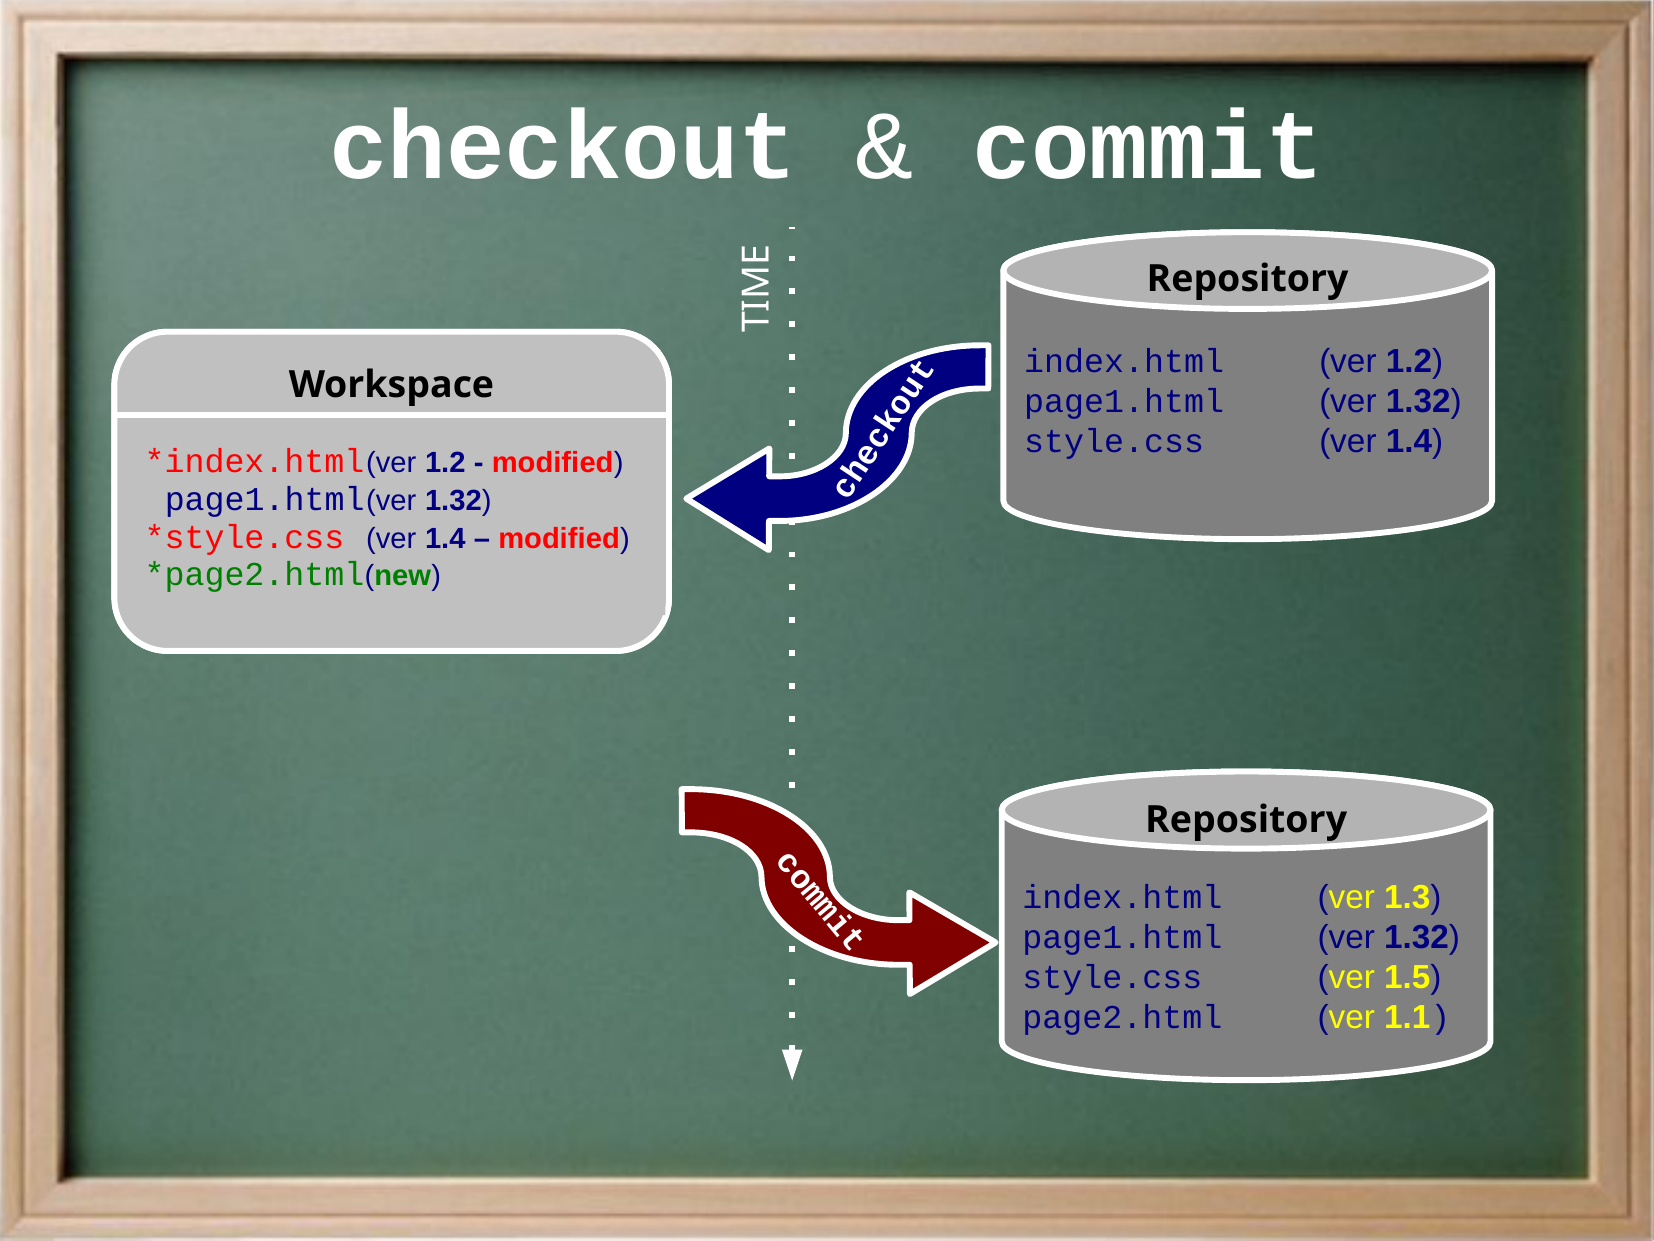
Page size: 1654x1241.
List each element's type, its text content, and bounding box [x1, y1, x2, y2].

text_box *index.html (ver 1.2 - modified) page1.html (ver 1.32) *style.css (ver 1.4 – modified) *page2.html(new) [129, 434, 666, 616]
text_box commit [751, 827, 888, 977]
text_box [681, 789, 830, 872]
text_box Repository [1003, 271, 1493, 540]
title checkout & commit [82, 49, 1571, 257]
text_box [844, 365, 895, 441]
picture [0, 0, 1654, 1241]
text_box checkout [810, 336, 959, 524]
text_box Workspace [114, 331, 670, 651]
text_box [761, 875, 824, 951]
text_box [686, 448, 836, 551]
text_box Repository [1001, 811, 1491, 1081]
text_box index.html (ver 1.2) page1.html (ver 1.32) style.css (ver 1.4) [1009, 335, 1481, 471]
text_box index.html (ver 1.3) page1.html (ver 1.32) style.css (ver 1.5) page2.html (ver 1.1) [1007, 871, 1479, 1046]
text_box [875, 438, 912, 494]
text_box [936, 345, 989, 399]
text_box [865, 892, 996, 995]
